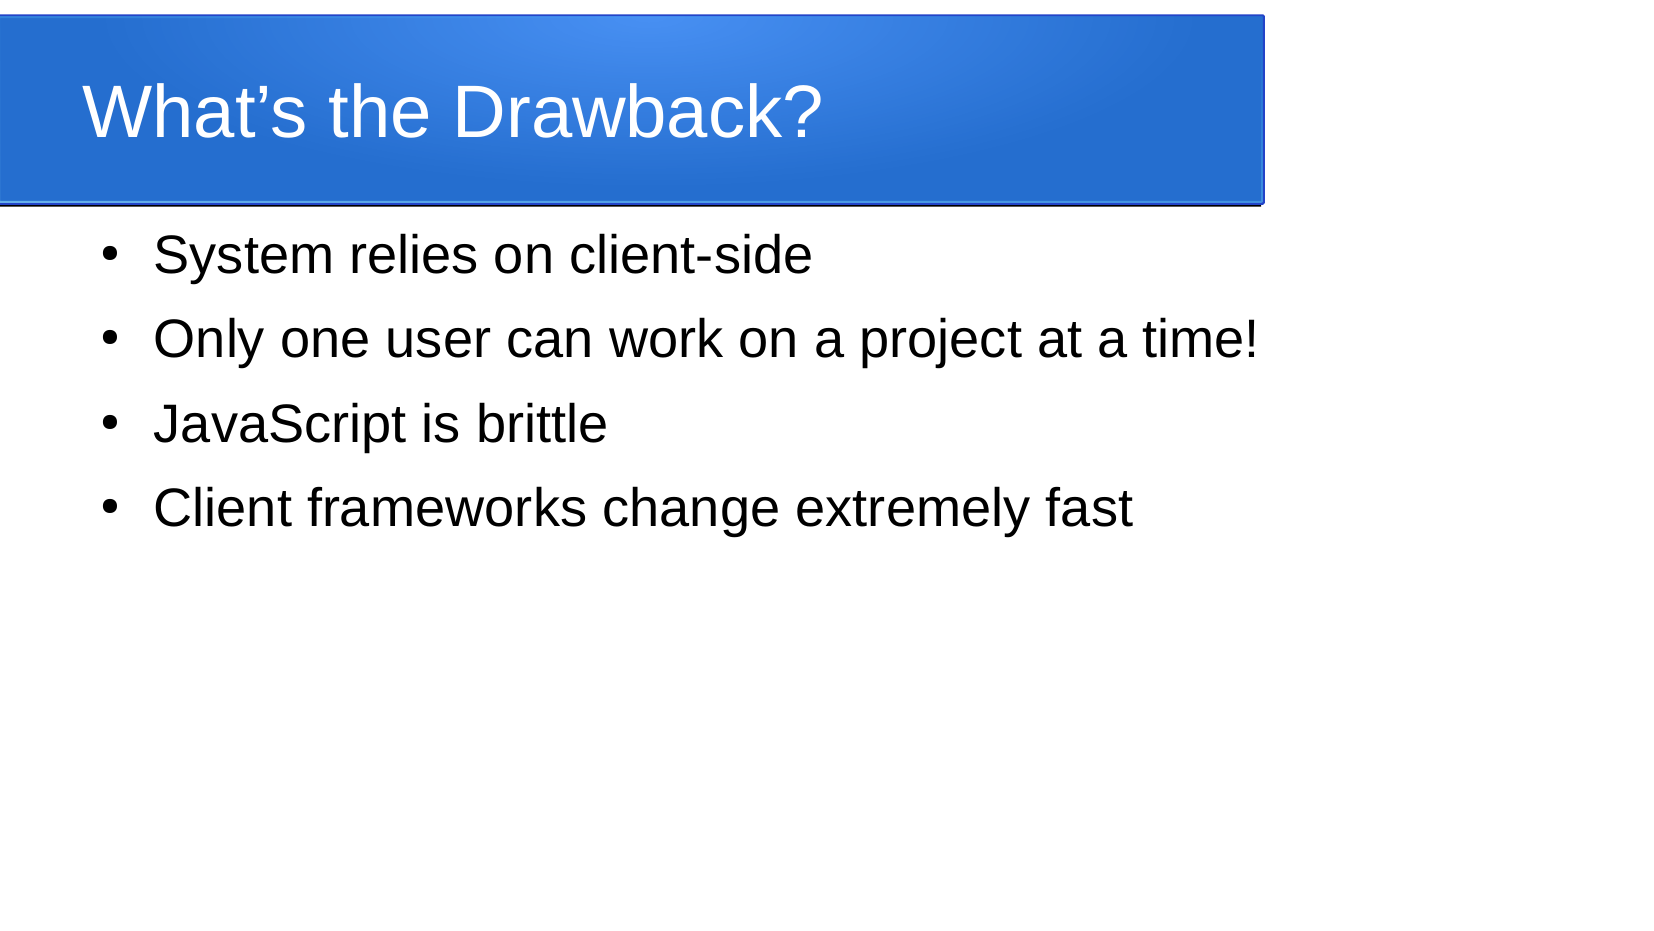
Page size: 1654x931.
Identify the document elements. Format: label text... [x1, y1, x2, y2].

list System relies on client-side Only one user can work on a project at a time! JavaScript is brittle Client frameworks change extremely fast [82, 224, 1571, 764]
title What’s the Drawback? [82, 35, 1235, 189]
